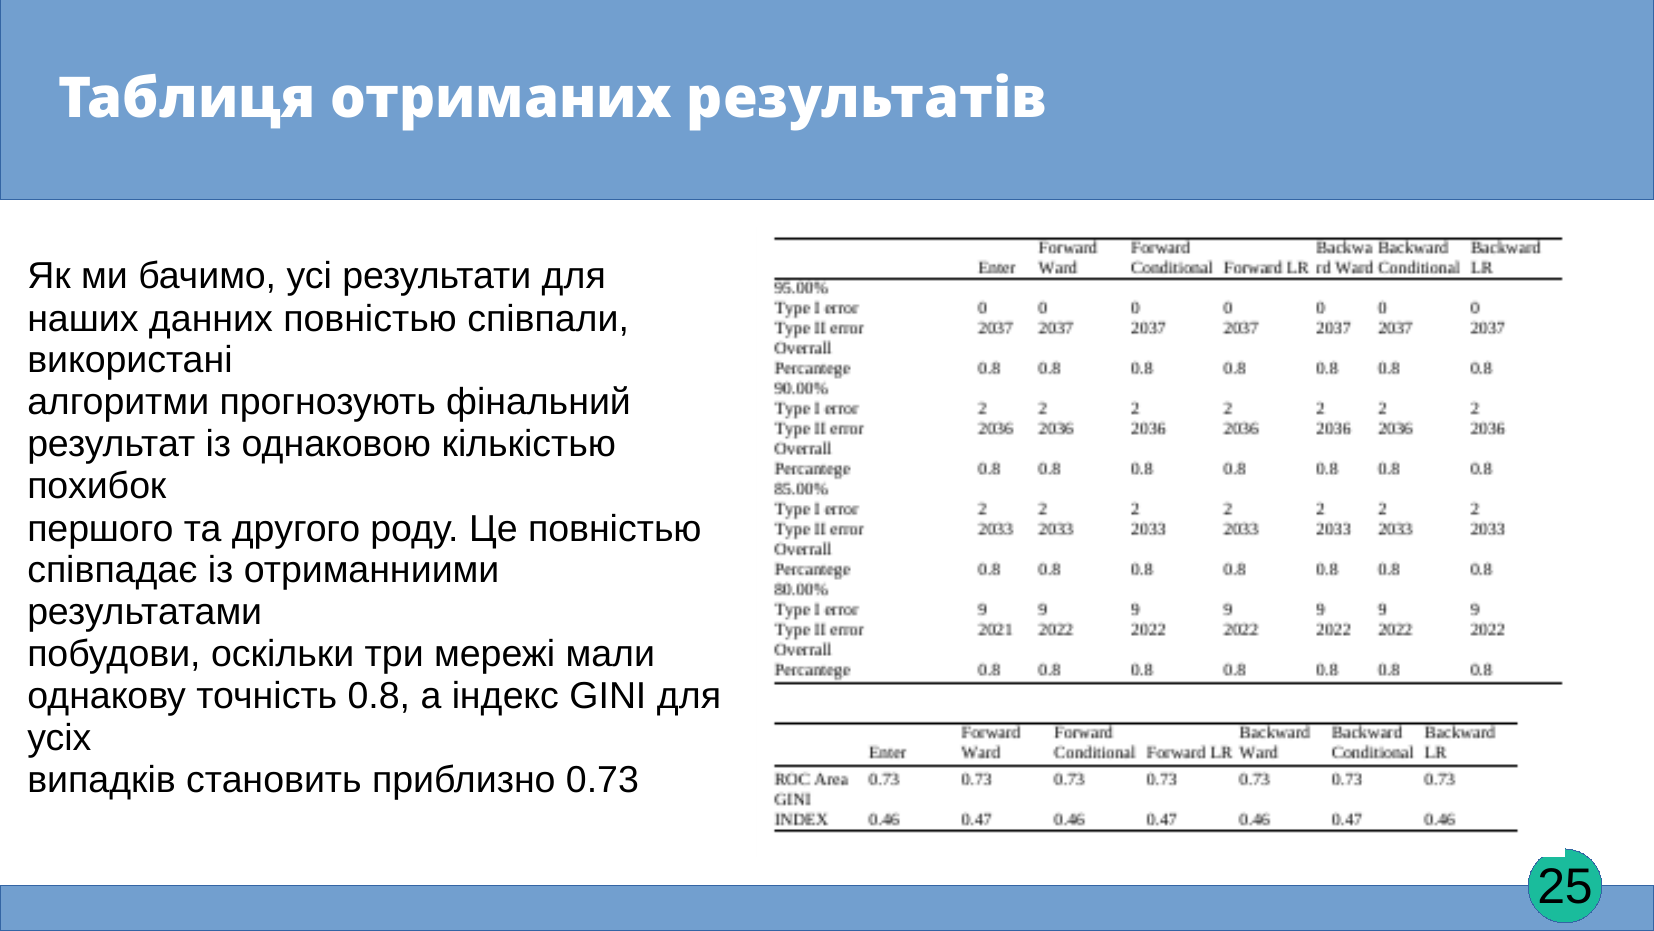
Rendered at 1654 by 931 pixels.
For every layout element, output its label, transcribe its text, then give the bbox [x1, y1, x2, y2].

picture [755, 227, 1565, 857]
text_box Як ми бачимо, усі результати для наших данних повністью співпали, використані алгоритми прогнозують фінальний результат із однаковою кількістью похибок першого та другого роду. Це повністью співпадає із отриманниими результатами побудови, оскільки три мережі мали однакову точність 0.8, а індекс GINI для усіх випадків становить приблизно 0.73 [12, 247, 739, 827]
title Таблиця отриманих результатів [59, 37, 1595, 155]
